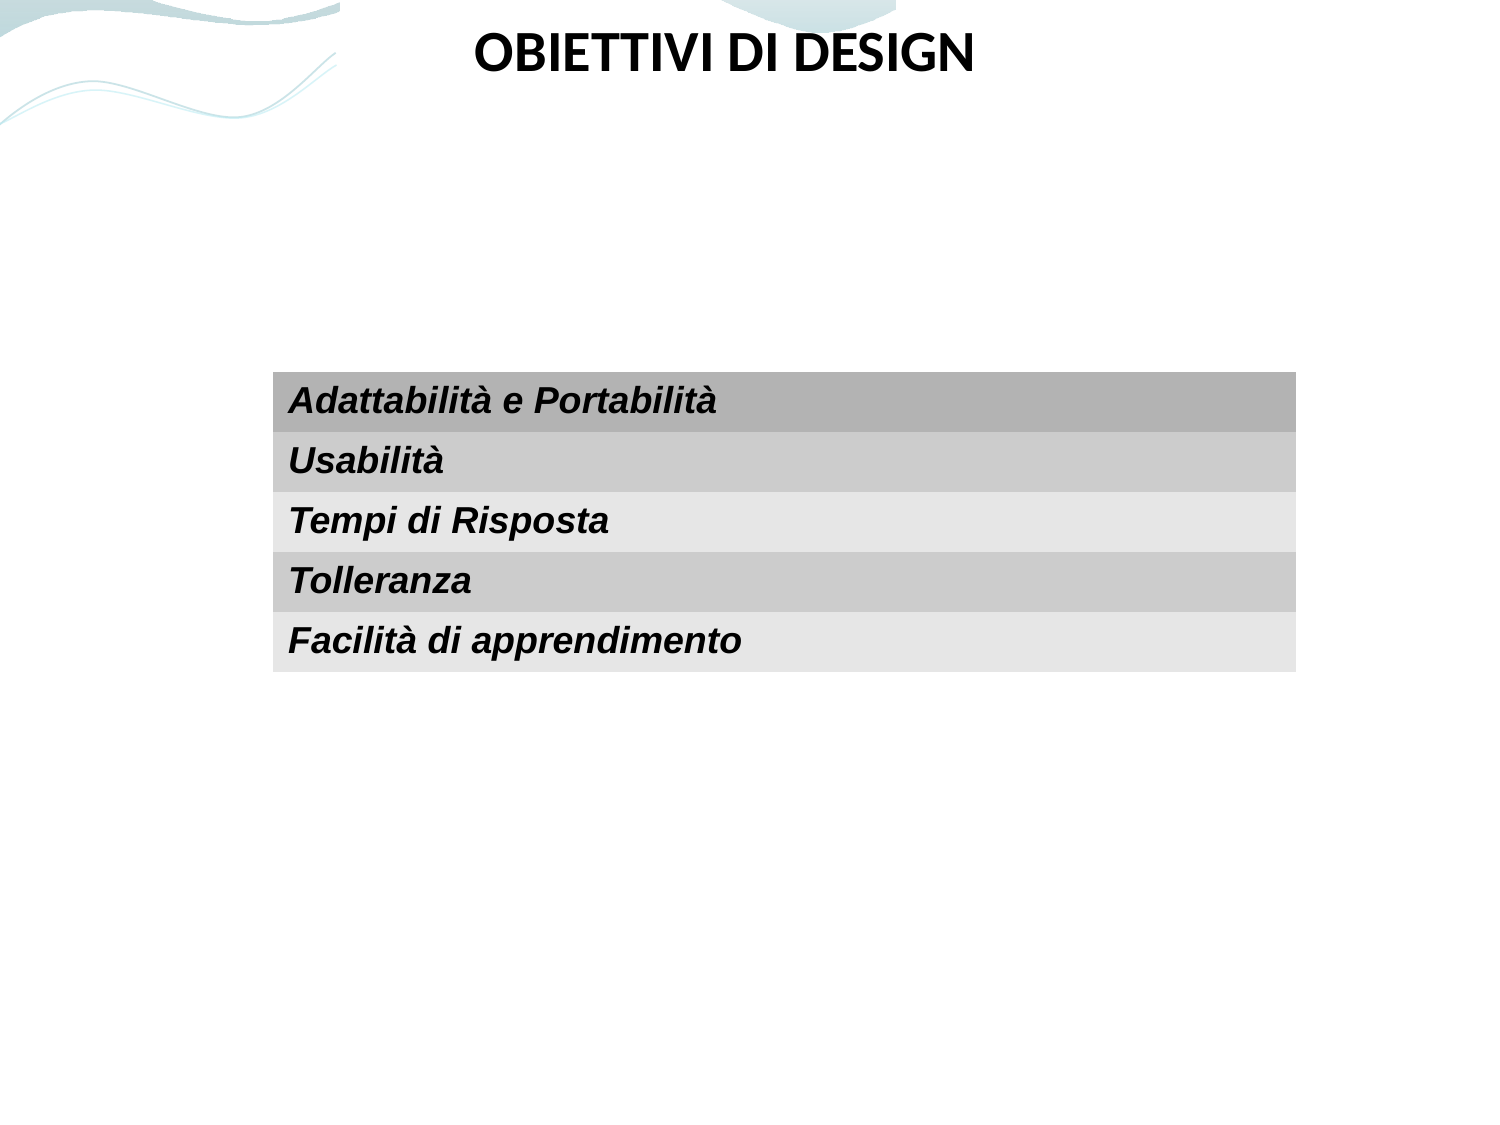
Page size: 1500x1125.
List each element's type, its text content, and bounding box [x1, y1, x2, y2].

table_cell Usabilità [273, 432, 1296, 492]
table_cell Tempi di Risposta [273, 492, 1296, 552]
table_cell Tolleranza [273, 552, 1296, 612]
table_cell Facilità di apprendimento [273, 612, 1296, 672]
table_header Adattabilità e Portabilità [273, 372, 1296, 432]
text_box OBIETTIVI DI DESIGN [23, 20, 1441, 107]
